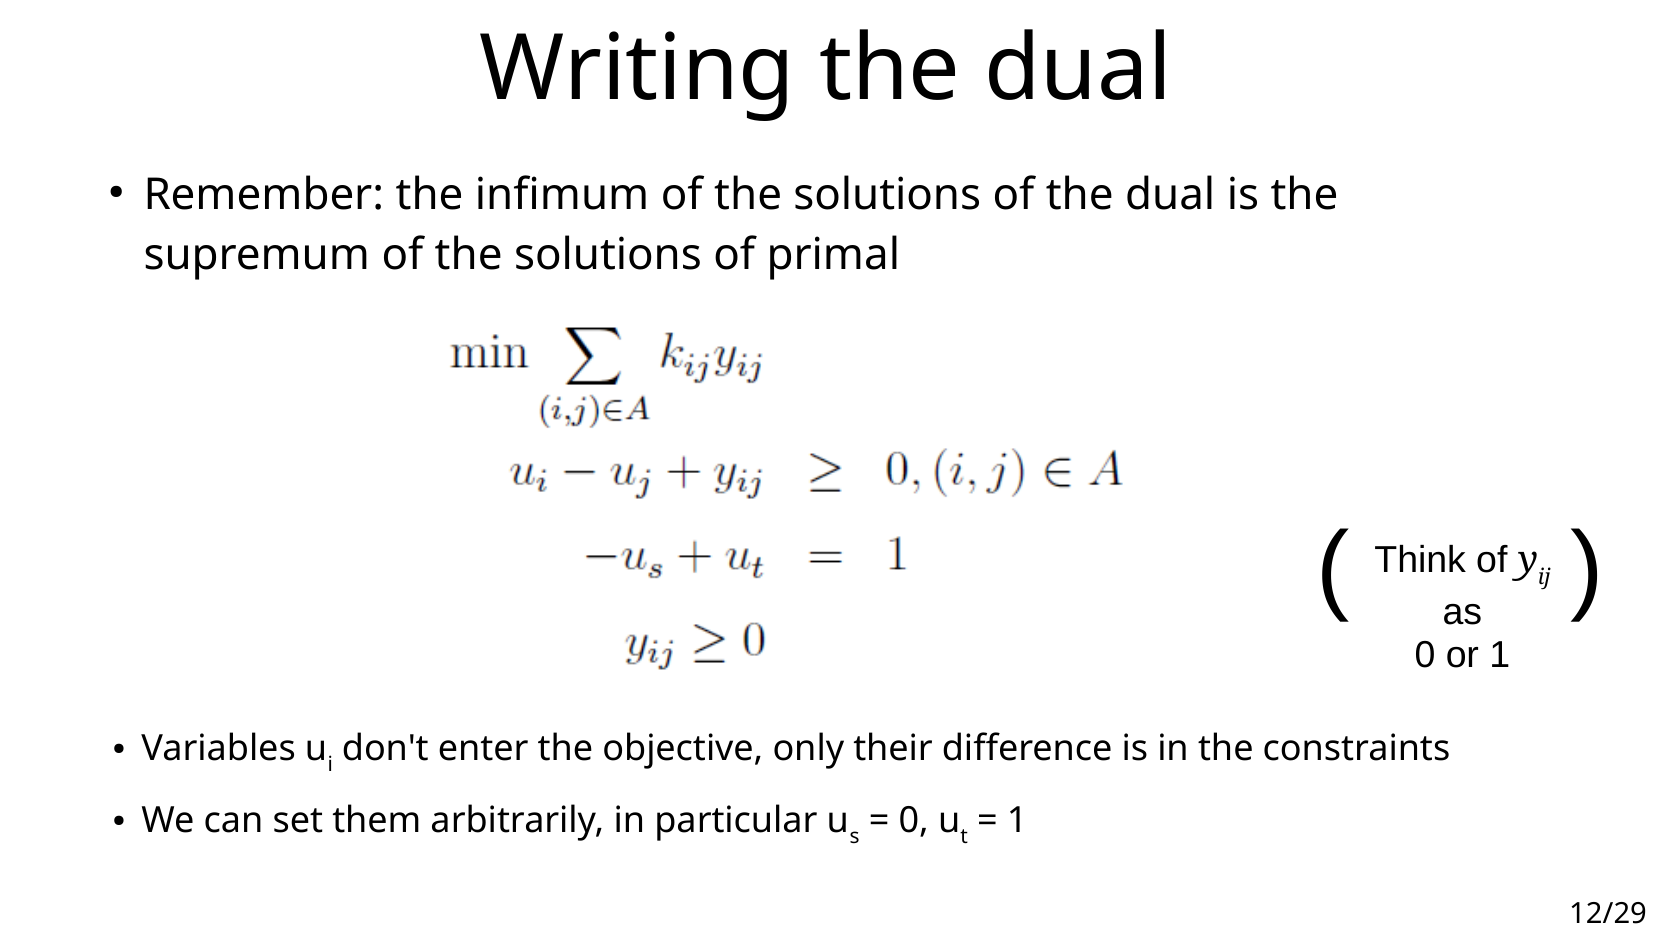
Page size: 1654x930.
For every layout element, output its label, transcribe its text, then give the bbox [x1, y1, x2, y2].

picture [373, 284, 1185, 706]
text_box Remember: the infimum of the solutions of the dual is the supremum of the solutions of primal [96, 162, 1573, 284]
title Writing the dual [82, 0, 1571, 168]
text_box ) [1555, 503, 1646, 631]
text_box Think of yij as 0 or 1 [1335, 525, 1591, 633]
text_box ( [1301, 503, 1392, 631]
text_box Variables ui don't enter the objective, only their difference is in the constraints We can set them arbitrarily, in particular us = 0, ut = 1 [103, 721, 1462, 902]
